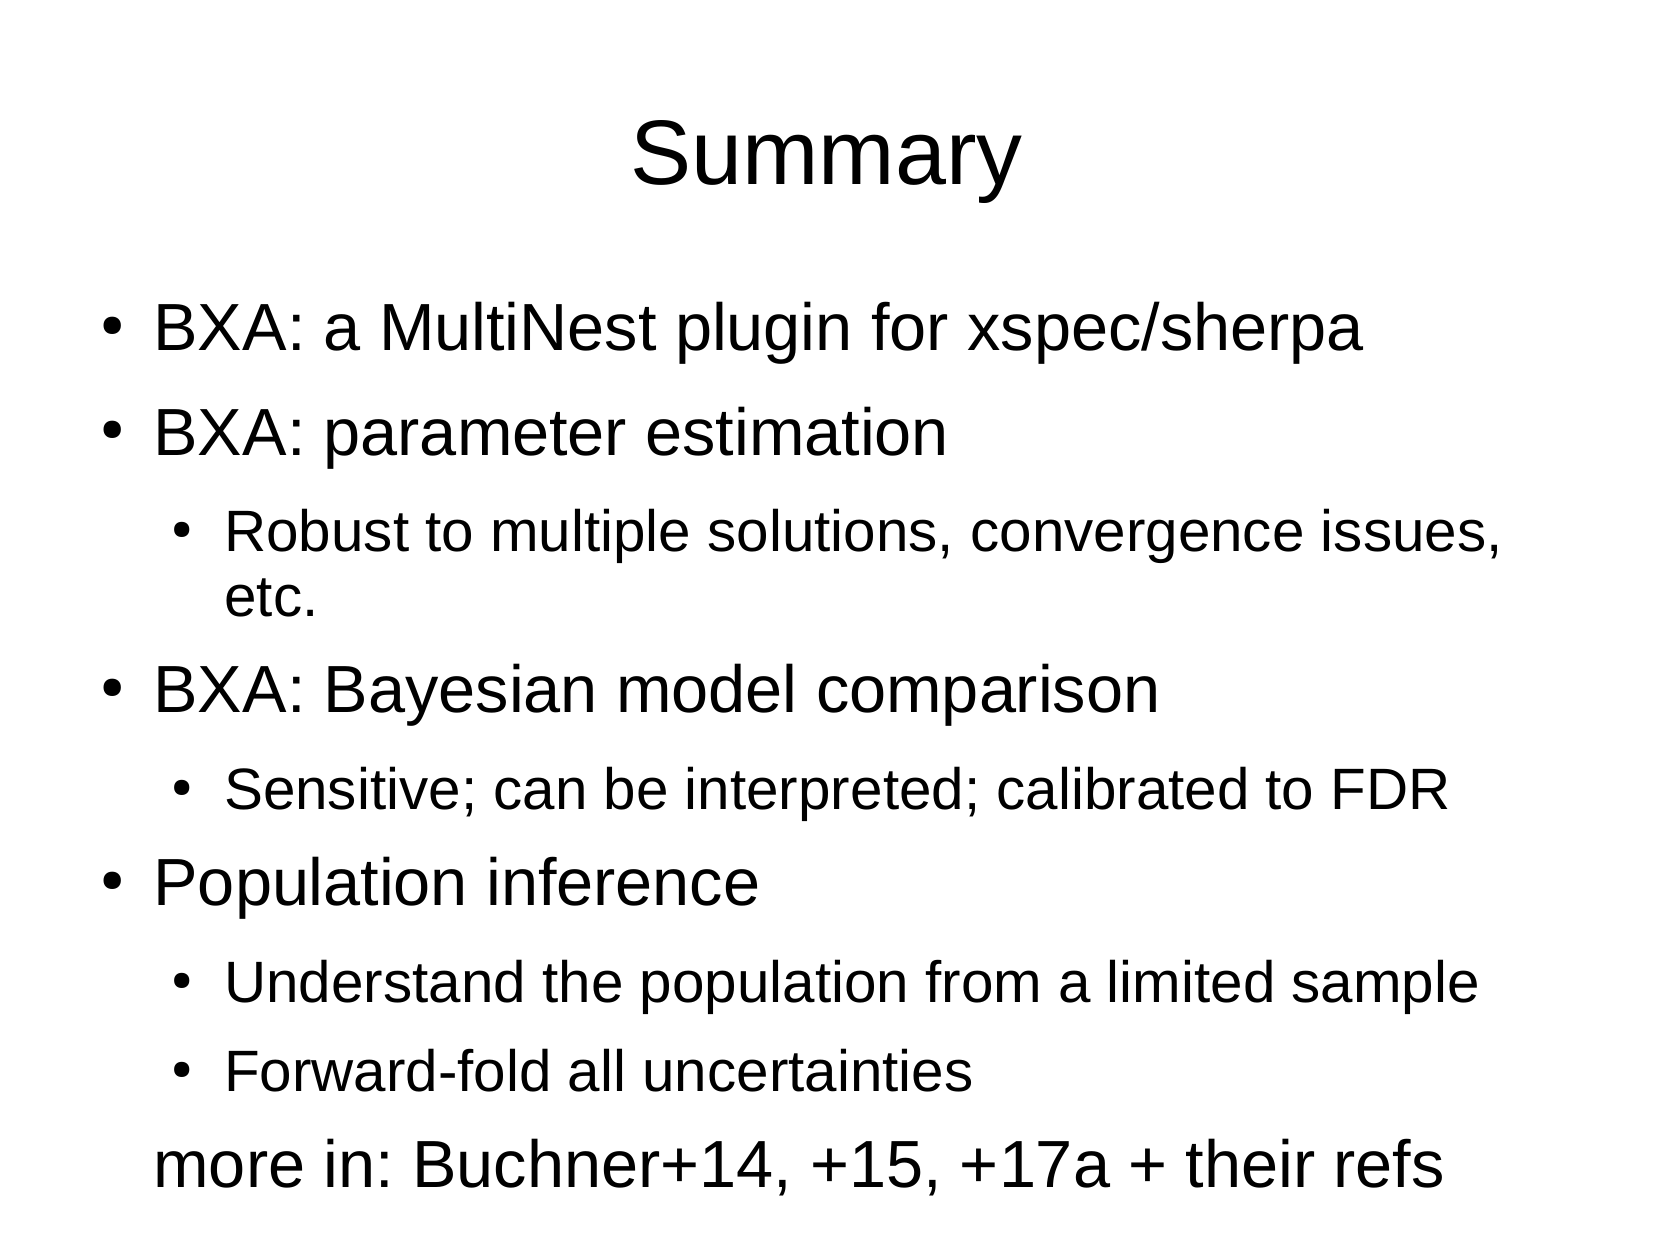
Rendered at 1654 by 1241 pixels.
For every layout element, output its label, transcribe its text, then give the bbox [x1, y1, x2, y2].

title Summary [82, 49, 1571, 257]
list BXA: a MultiNest plugin for xspec/sherpa BXA: parameter estimation Robust to multiple solutions, convergence issues, etc. BXA: Bayesian model comparison Sensitive; can be interpreted; calibrated to FDR Population inference Understand the population from a limited sample Forward-fold all uncertainties more in: Buchner+14, +15, +17a + their refs [82, 290, 1571, 1203]
